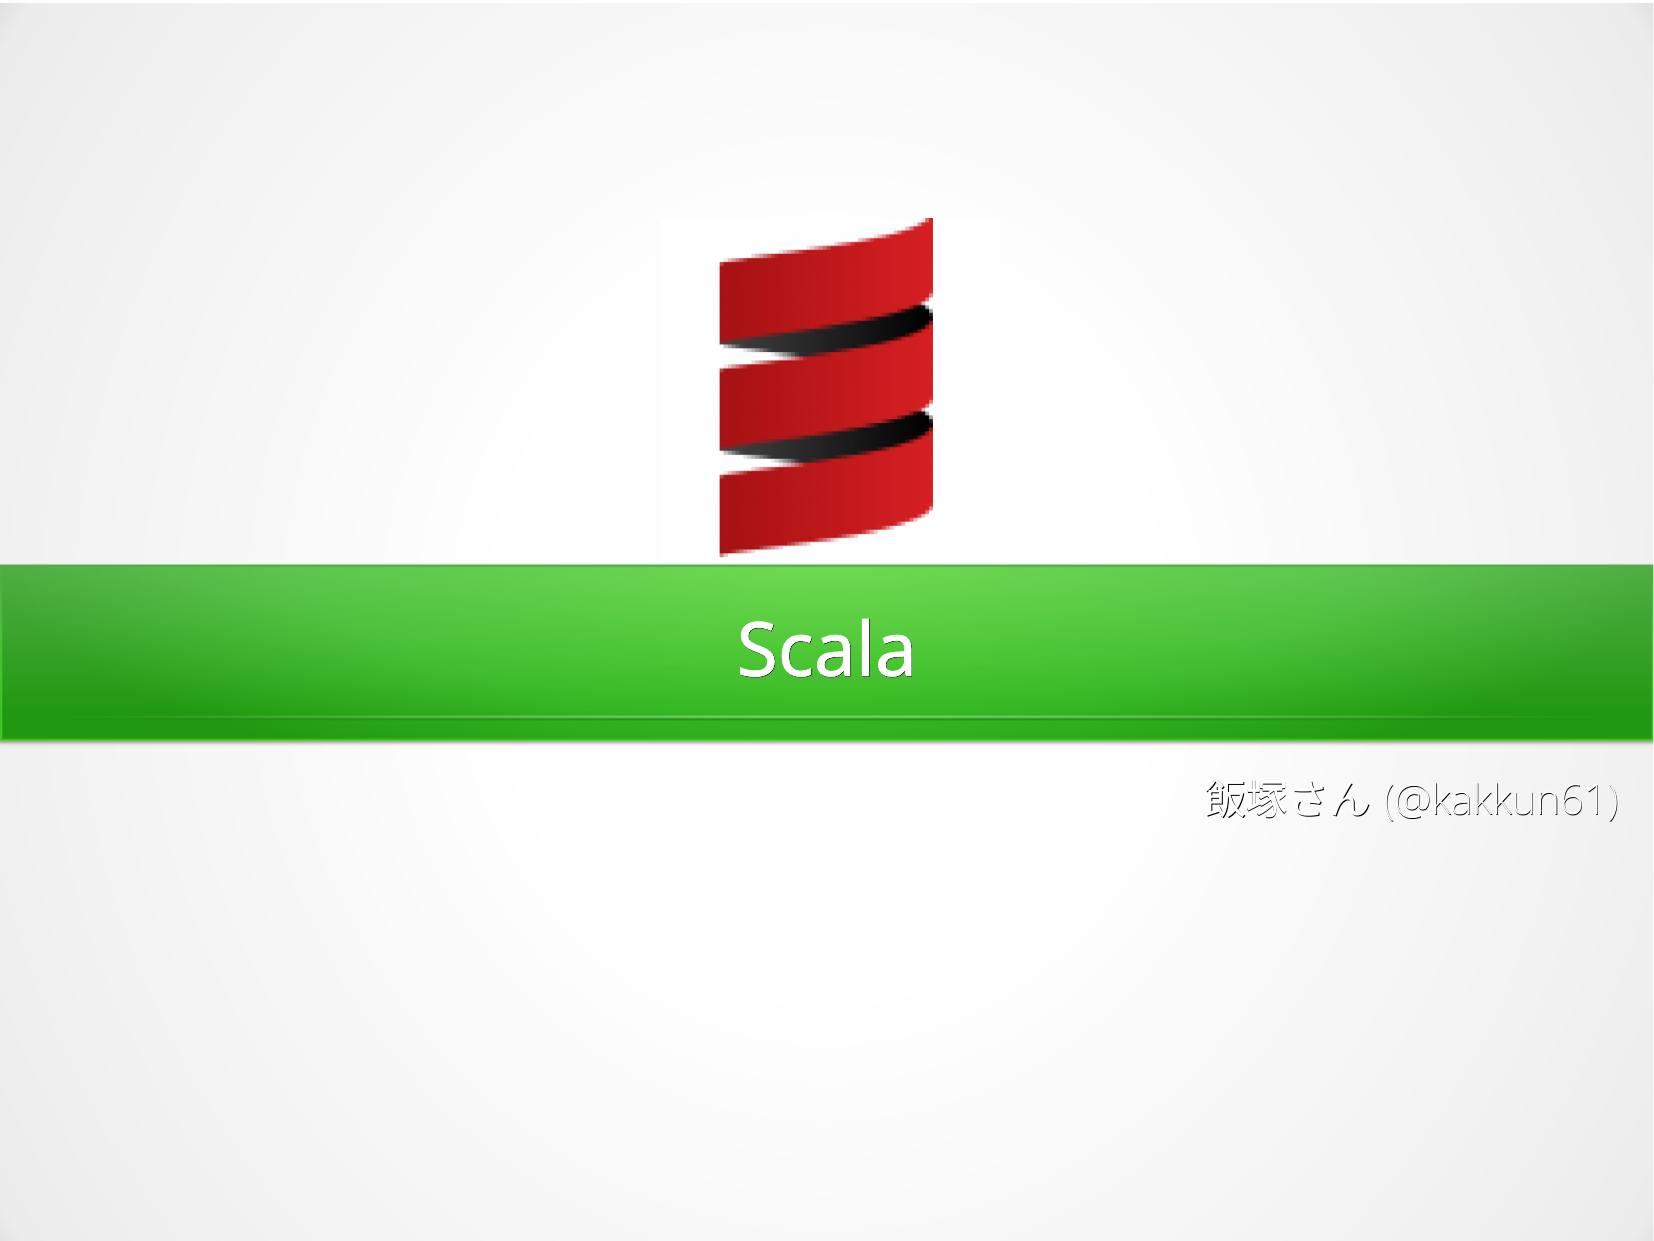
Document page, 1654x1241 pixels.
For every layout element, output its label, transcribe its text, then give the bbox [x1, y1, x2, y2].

picture [0, 3, 1654, 1241]
title Scala [82, 578, 1571, 715]
text_box 飯塚さん(@kakkun61) [1189, 758, 1641, 819]
